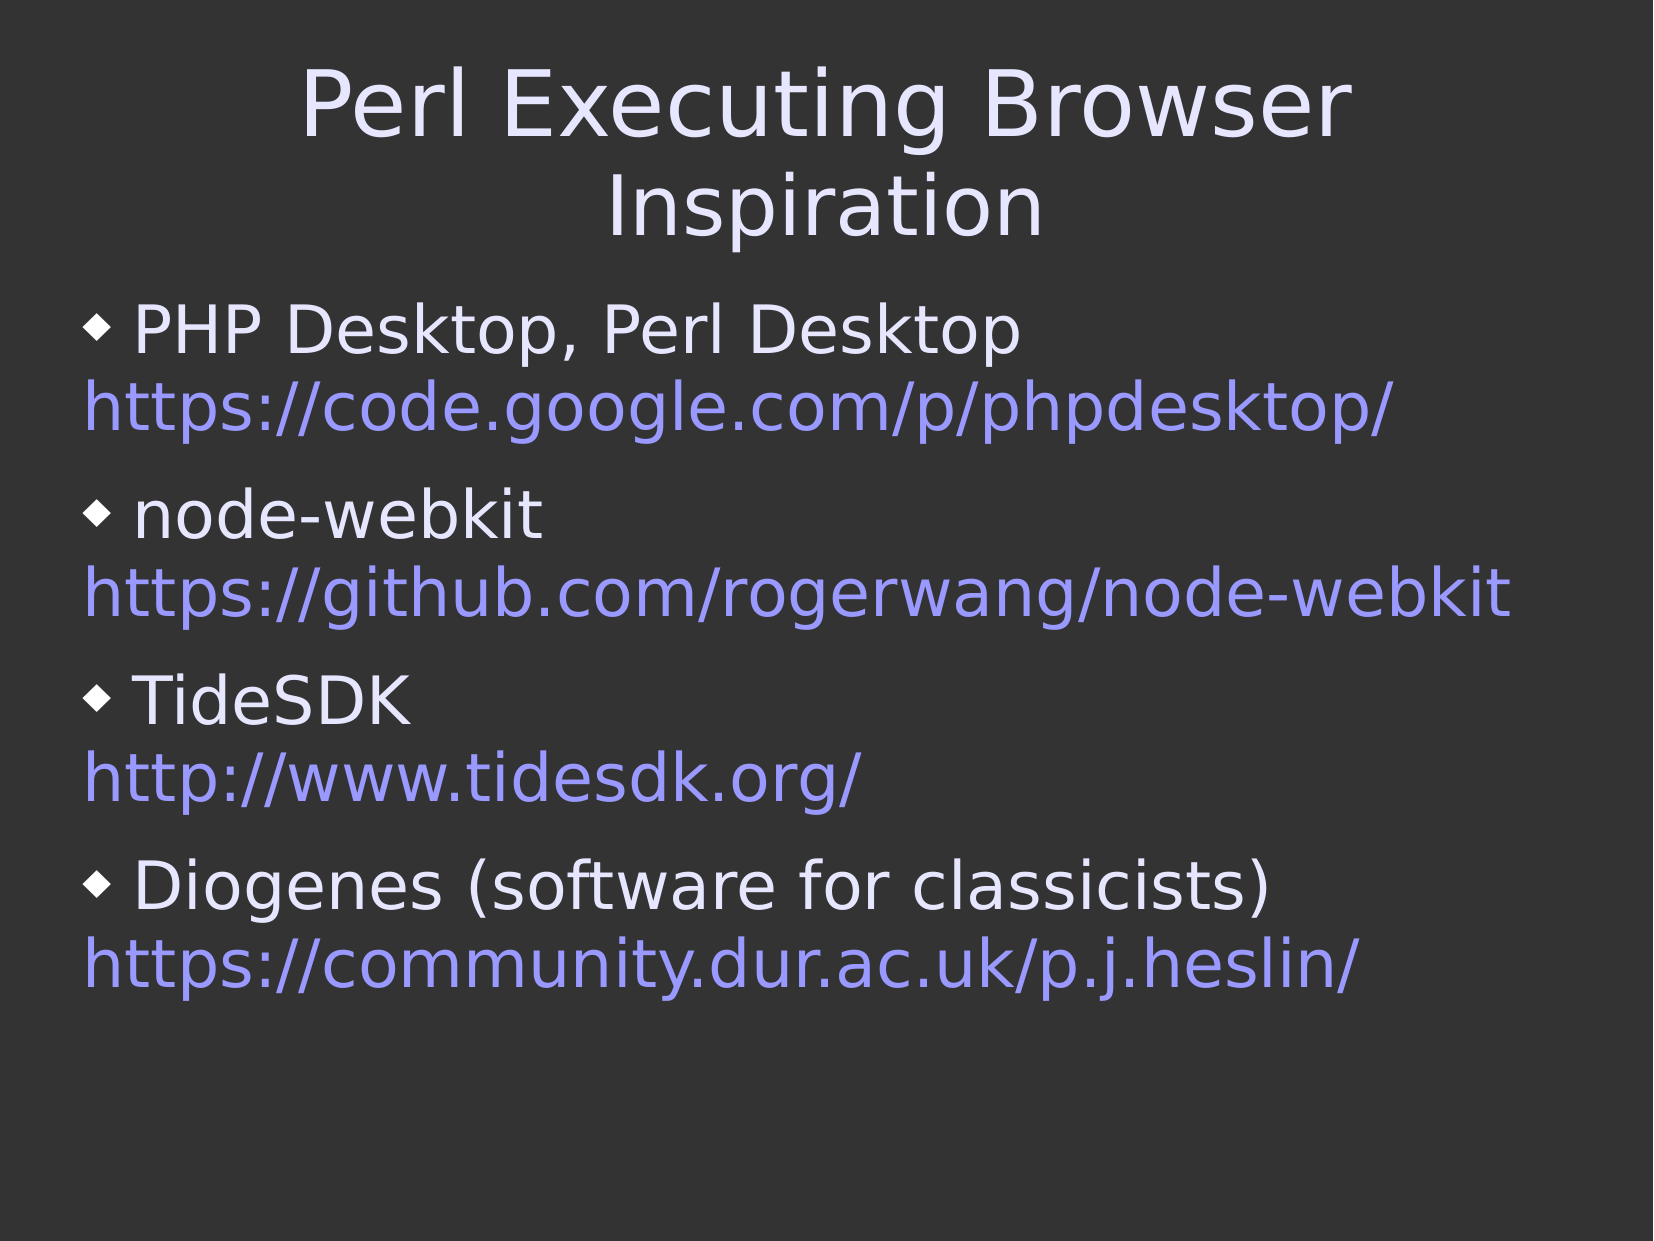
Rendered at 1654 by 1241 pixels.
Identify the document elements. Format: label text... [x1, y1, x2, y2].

list PHP Desktop, Perl Desktop https://code.google.com/p/phpdesktop/ node-webkit https://github.com/rogerwang/node-webkit TideSDK http://www.tidesdk.org/ Diogenes (software for classicists) https://community.dur.ac.uk/p.j.heslin/ [82, 291, 1571, 1012]
title Perl Executing Browser Inspiration [82, 49, 1571, 257]
